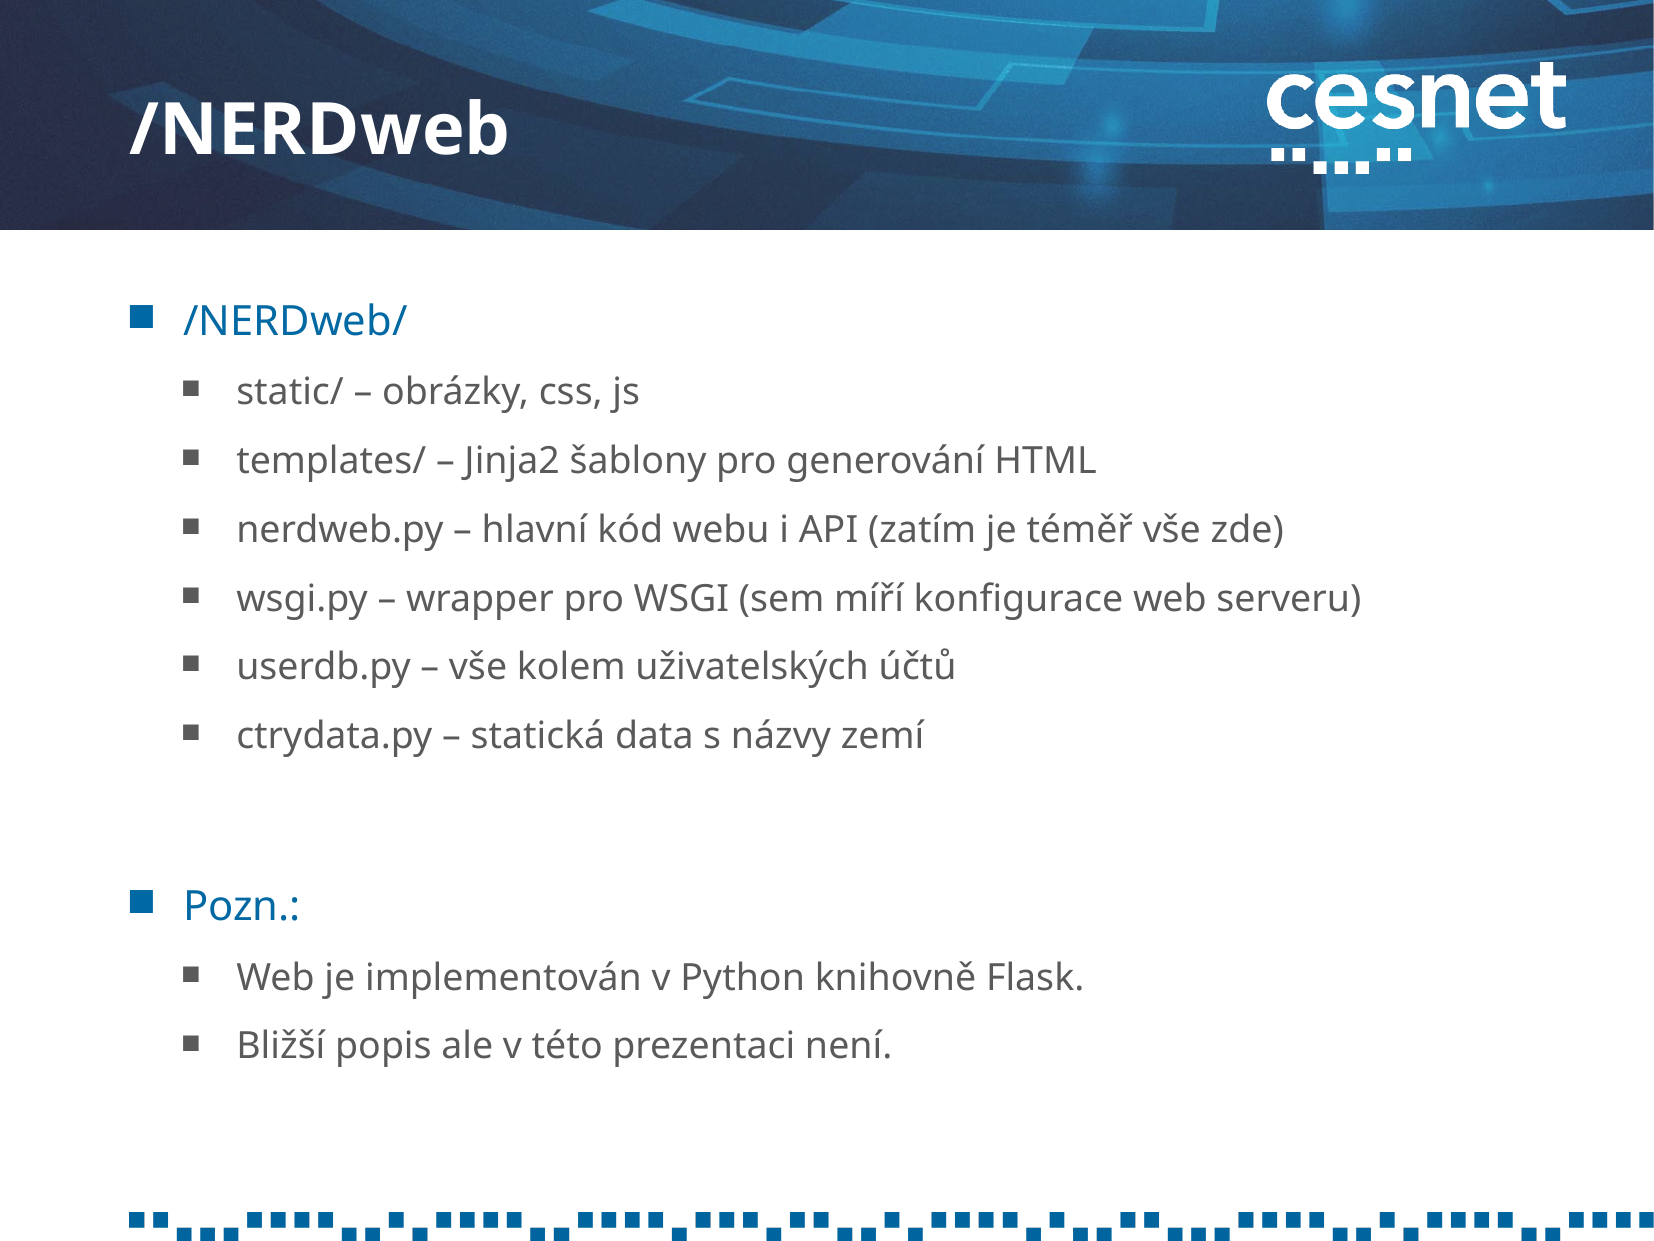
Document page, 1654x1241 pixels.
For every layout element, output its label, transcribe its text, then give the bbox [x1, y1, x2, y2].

picture [129, 1212, 1654, 1241]
title /NERDweb [129, 15, 1229, 223]
picture [1266, 62, 1567, 174]
list /NERDweb/ static/ – obrázky, css, js templates/ – Jinja2 šablony pro generování HTML nerdweb.py – hlavní kód webu i API (zatím je téměř vše zde) wsgi.py – wrapper pro WSGI (sem míří konfigurace web serveru) userdb.py – vše kolem uživatelských účtů ctrydata.py – statická data s názvy zemí Pozn.: Web je implementován v Python knihovně Flask. Bližší popis ale v této prezentaci není. [129, 290, 1571, 1123]
